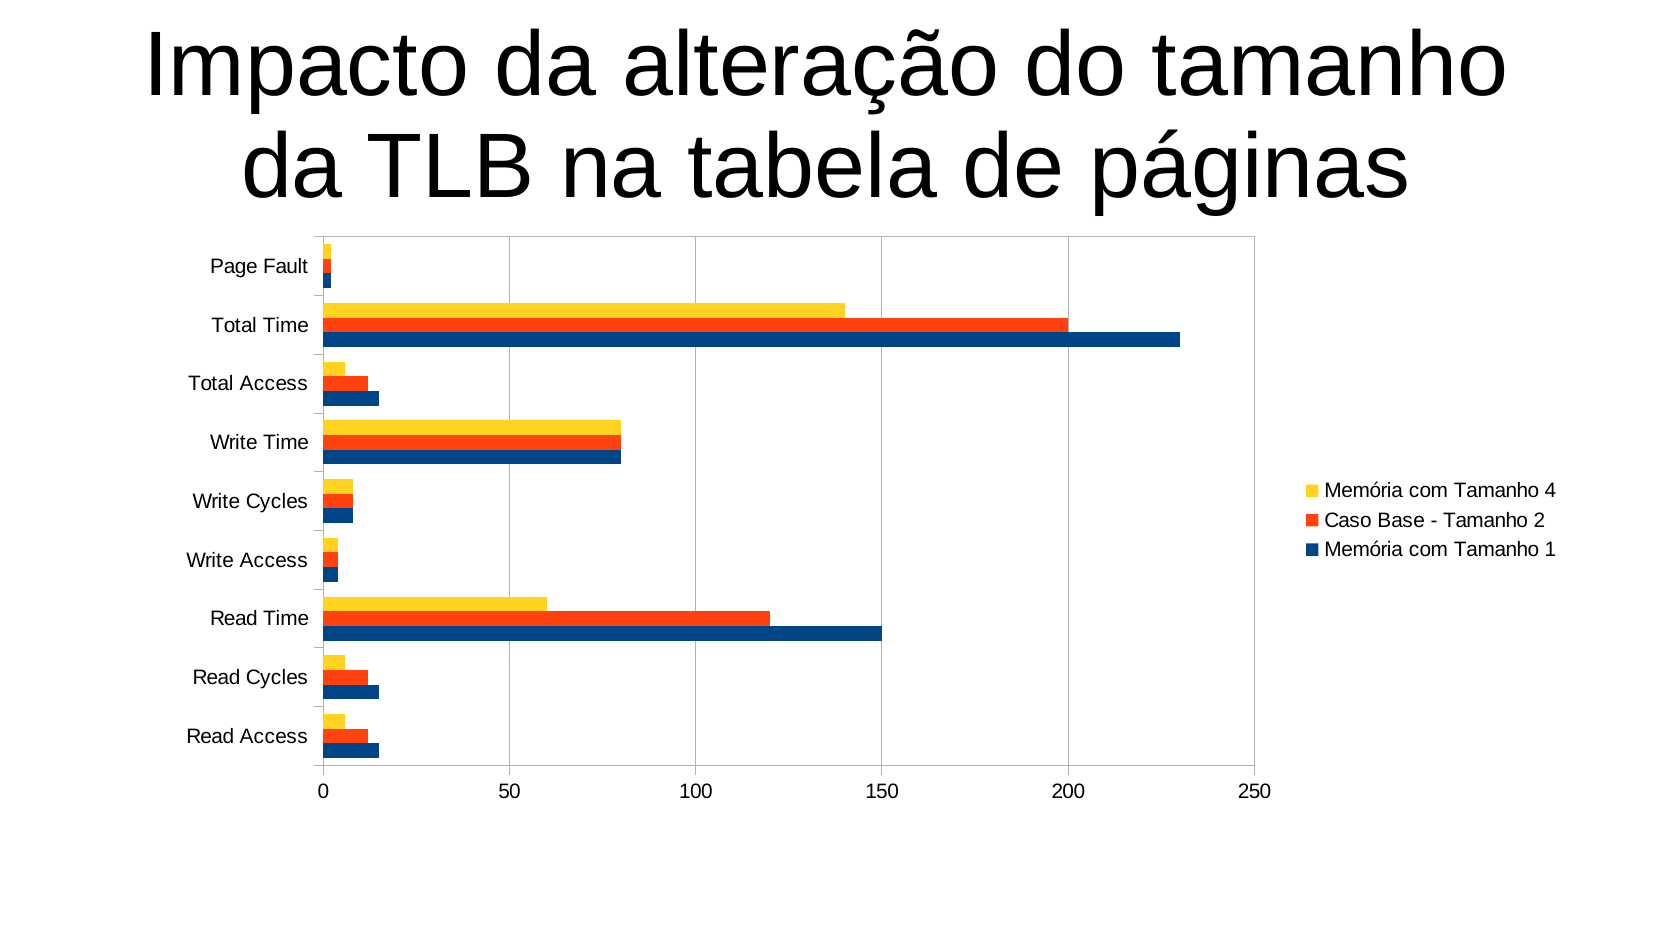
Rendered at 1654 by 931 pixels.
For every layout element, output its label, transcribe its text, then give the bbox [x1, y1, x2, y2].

chart [158, 225, 1576, 816]
title Impacto da alteração do tamanho da TLB na tabela de páginas [82, 12, 1571, 218]
